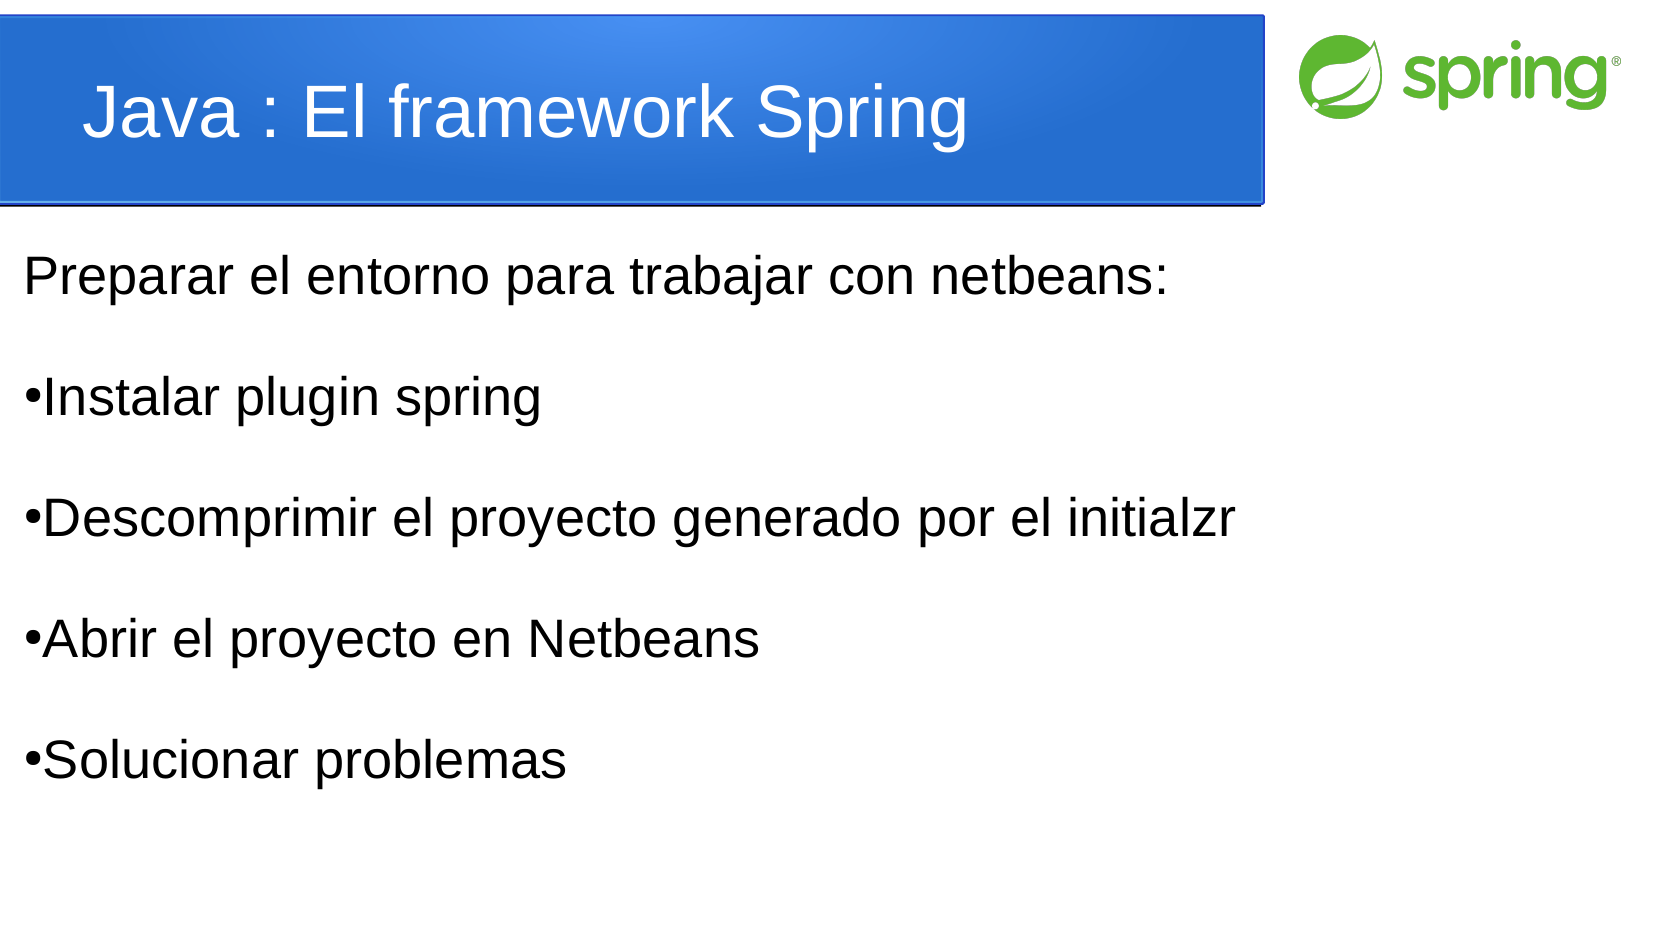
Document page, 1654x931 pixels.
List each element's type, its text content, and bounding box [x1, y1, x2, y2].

picture [1299, 35, 1621, 119]
title Java : El framework Spring [82, 35, 1235, 184]
subtitle Preparar el entorno para trabajar con netbeans: Instalar plugin spring Descomprimir el proyecto generado por el initialzr Abrir el proyecto en Netbeans Solucionar problemas [23, 184, 1642, 931]
